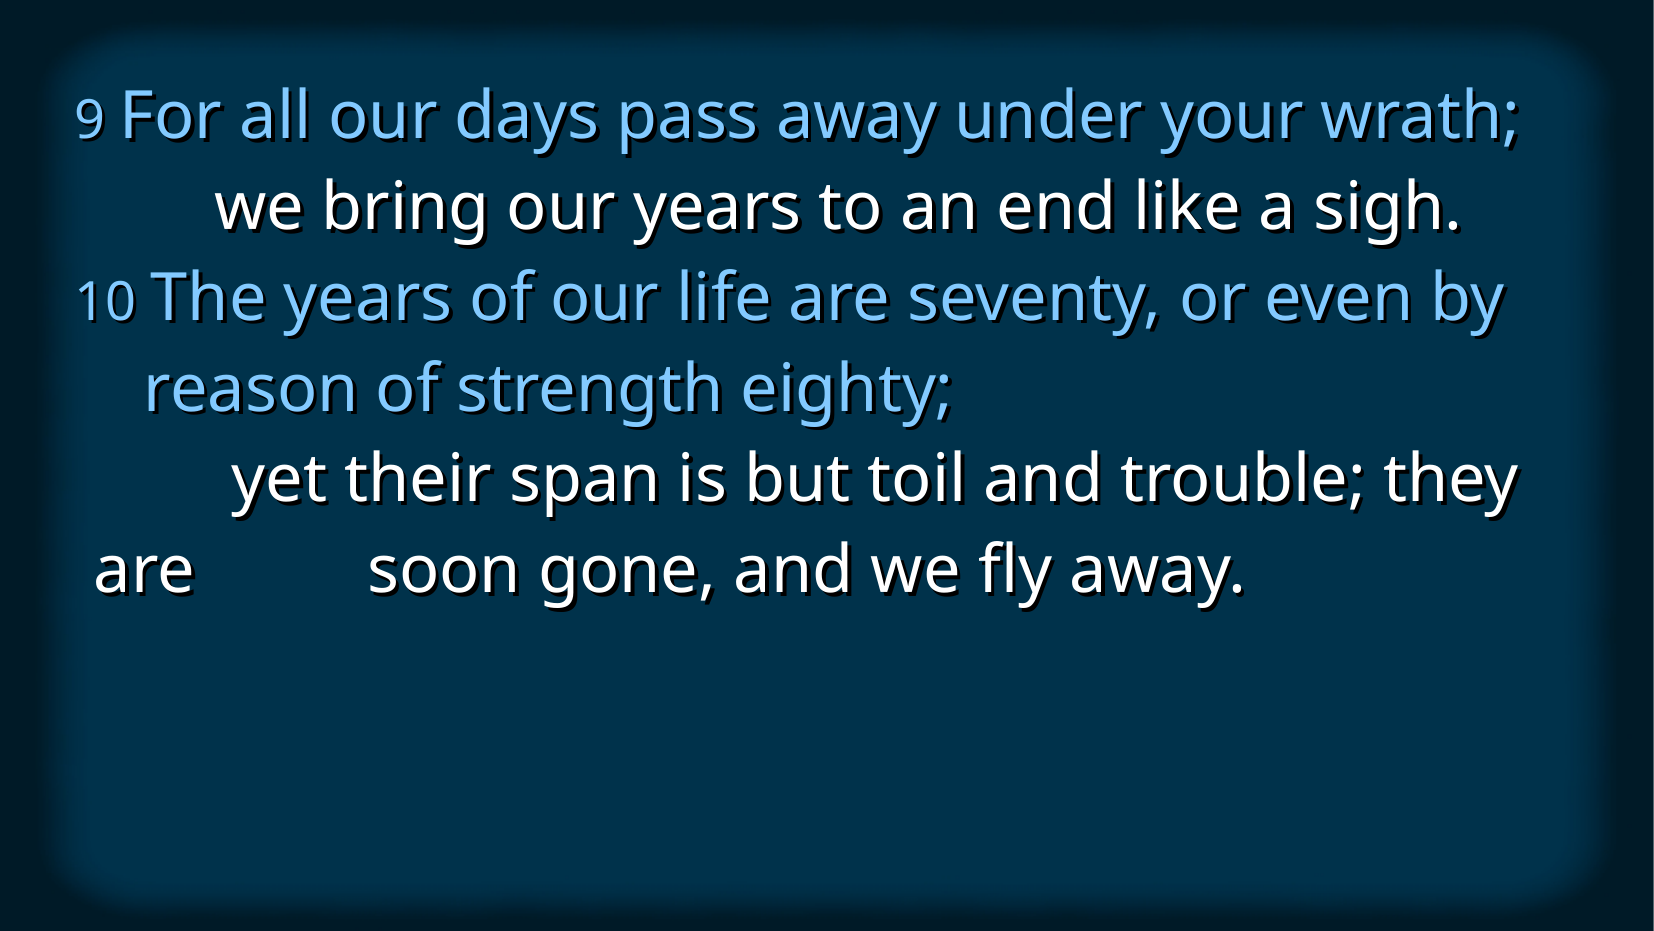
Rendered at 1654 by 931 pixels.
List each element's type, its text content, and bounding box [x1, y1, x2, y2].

picture [0, 0, 1654, 931]
text_box 9 For all our days pass away under your wrath; we bring our years to an end like a sigh. 10 The years of our life are seventy, or even by reason of strength eighty; yet their span is but toil and trouble; they are soon gone, and we fly away. [60, 60, 1606, 608]
